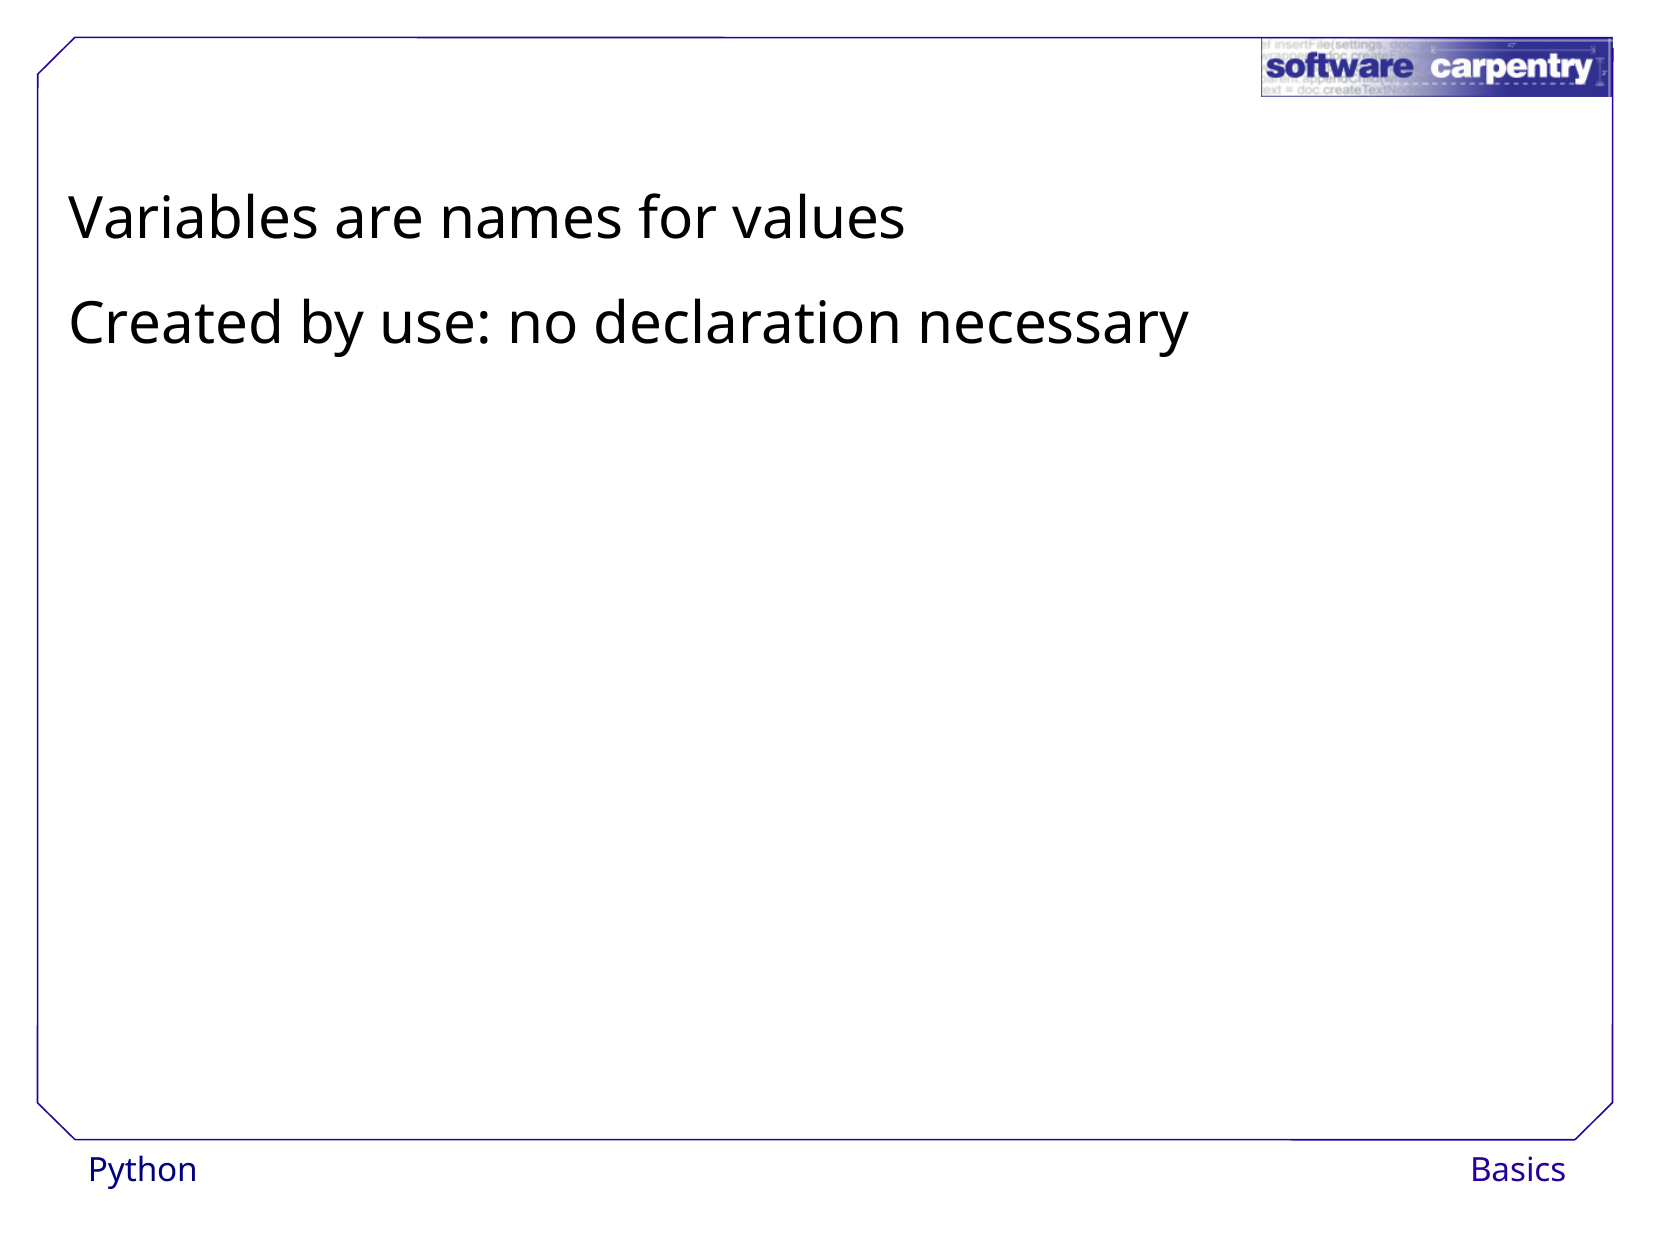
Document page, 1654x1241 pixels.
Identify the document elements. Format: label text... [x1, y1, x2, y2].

text_box Variables are names for values Created by use: no declaration necessary [53, 137, 1355, 364]
picture [1261, 39, 1613, 97]
